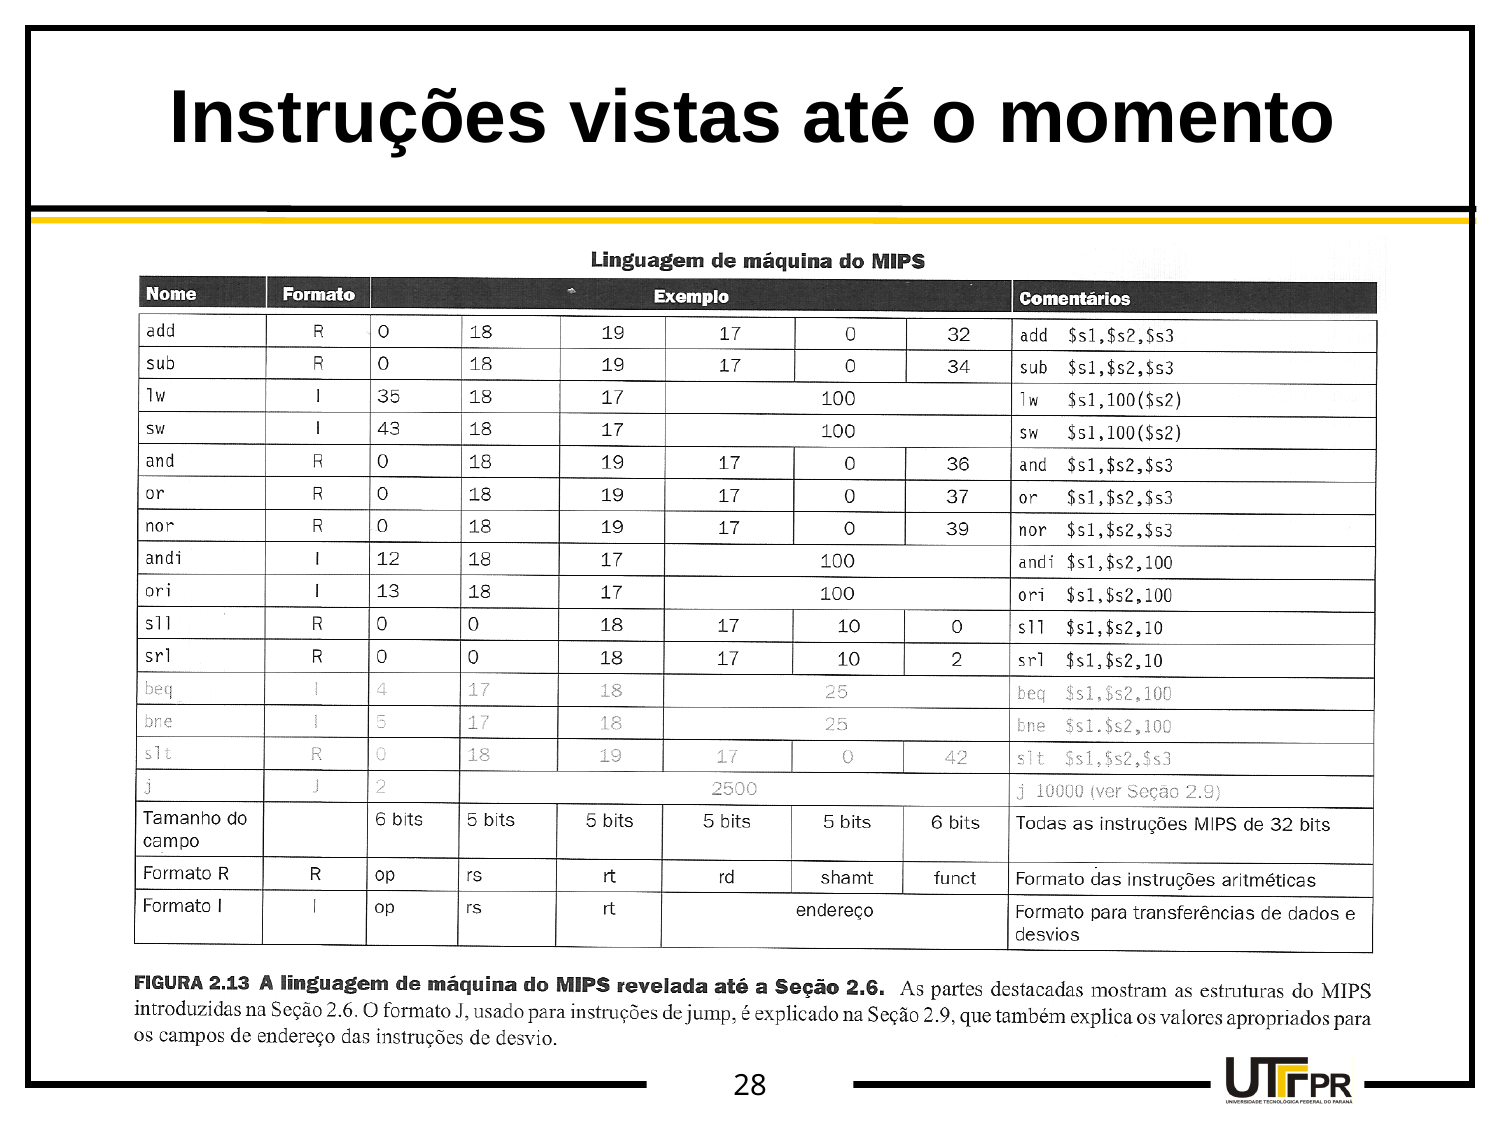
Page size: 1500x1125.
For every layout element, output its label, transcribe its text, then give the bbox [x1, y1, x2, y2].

picture [125, 236, 1388, 1053]
title Instruções vistas até o momento [29, 29, 1477, 207]
picture [1225, 1057, 1353, 1104]
